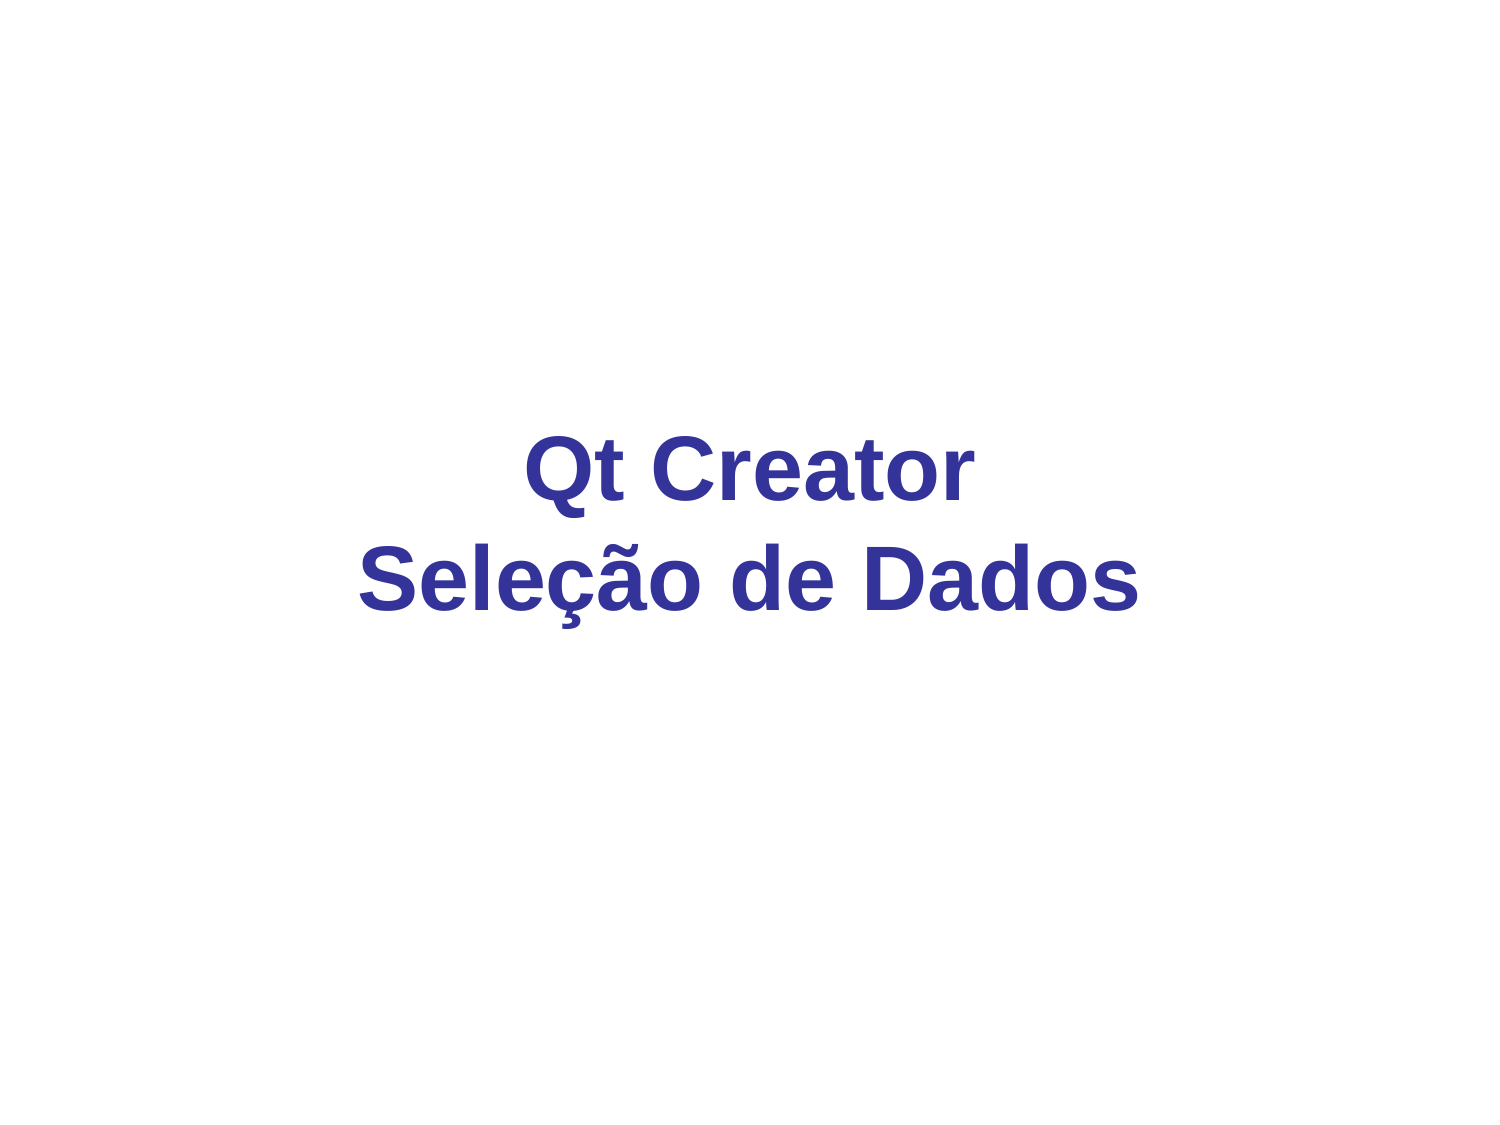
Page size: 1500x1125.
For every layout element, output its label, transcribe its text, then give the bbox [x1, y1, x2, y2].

title Qt Creator Seleção de Dados [53, 427, 1447, 610]
